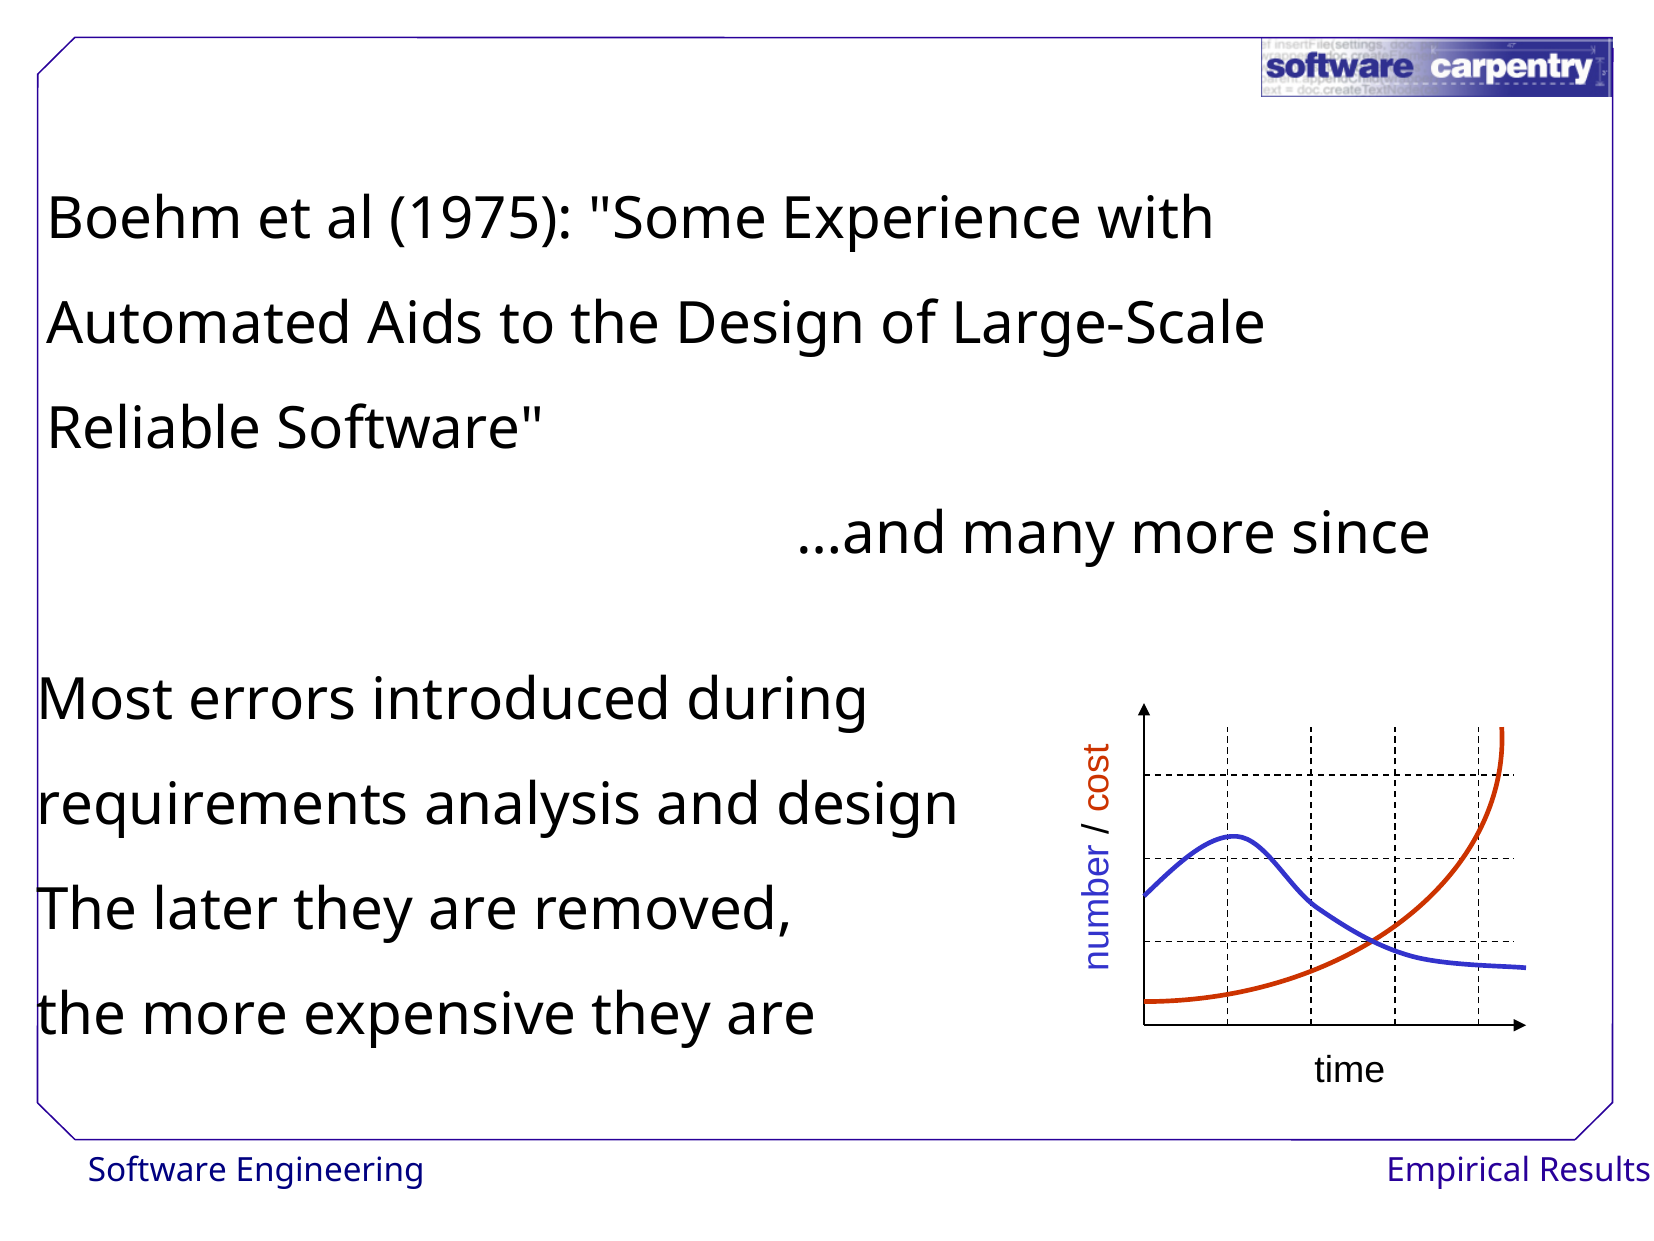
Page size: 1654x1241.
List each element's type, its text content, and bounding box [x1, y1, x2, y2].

picture [1261, 39, 1613, 97]
text_box Most errors introduced during requirements analysis and design The later they are removed, the more expensive they are [21, 618, 1125, 1054]
text_box Boehm et al (1975): "Some Experience with Automated Aids to the Design of Large-Scale Reliable Software" …and many more since [31, 137, 1597, 574]
text_box time [1299, 1037, 1400, 1098]
